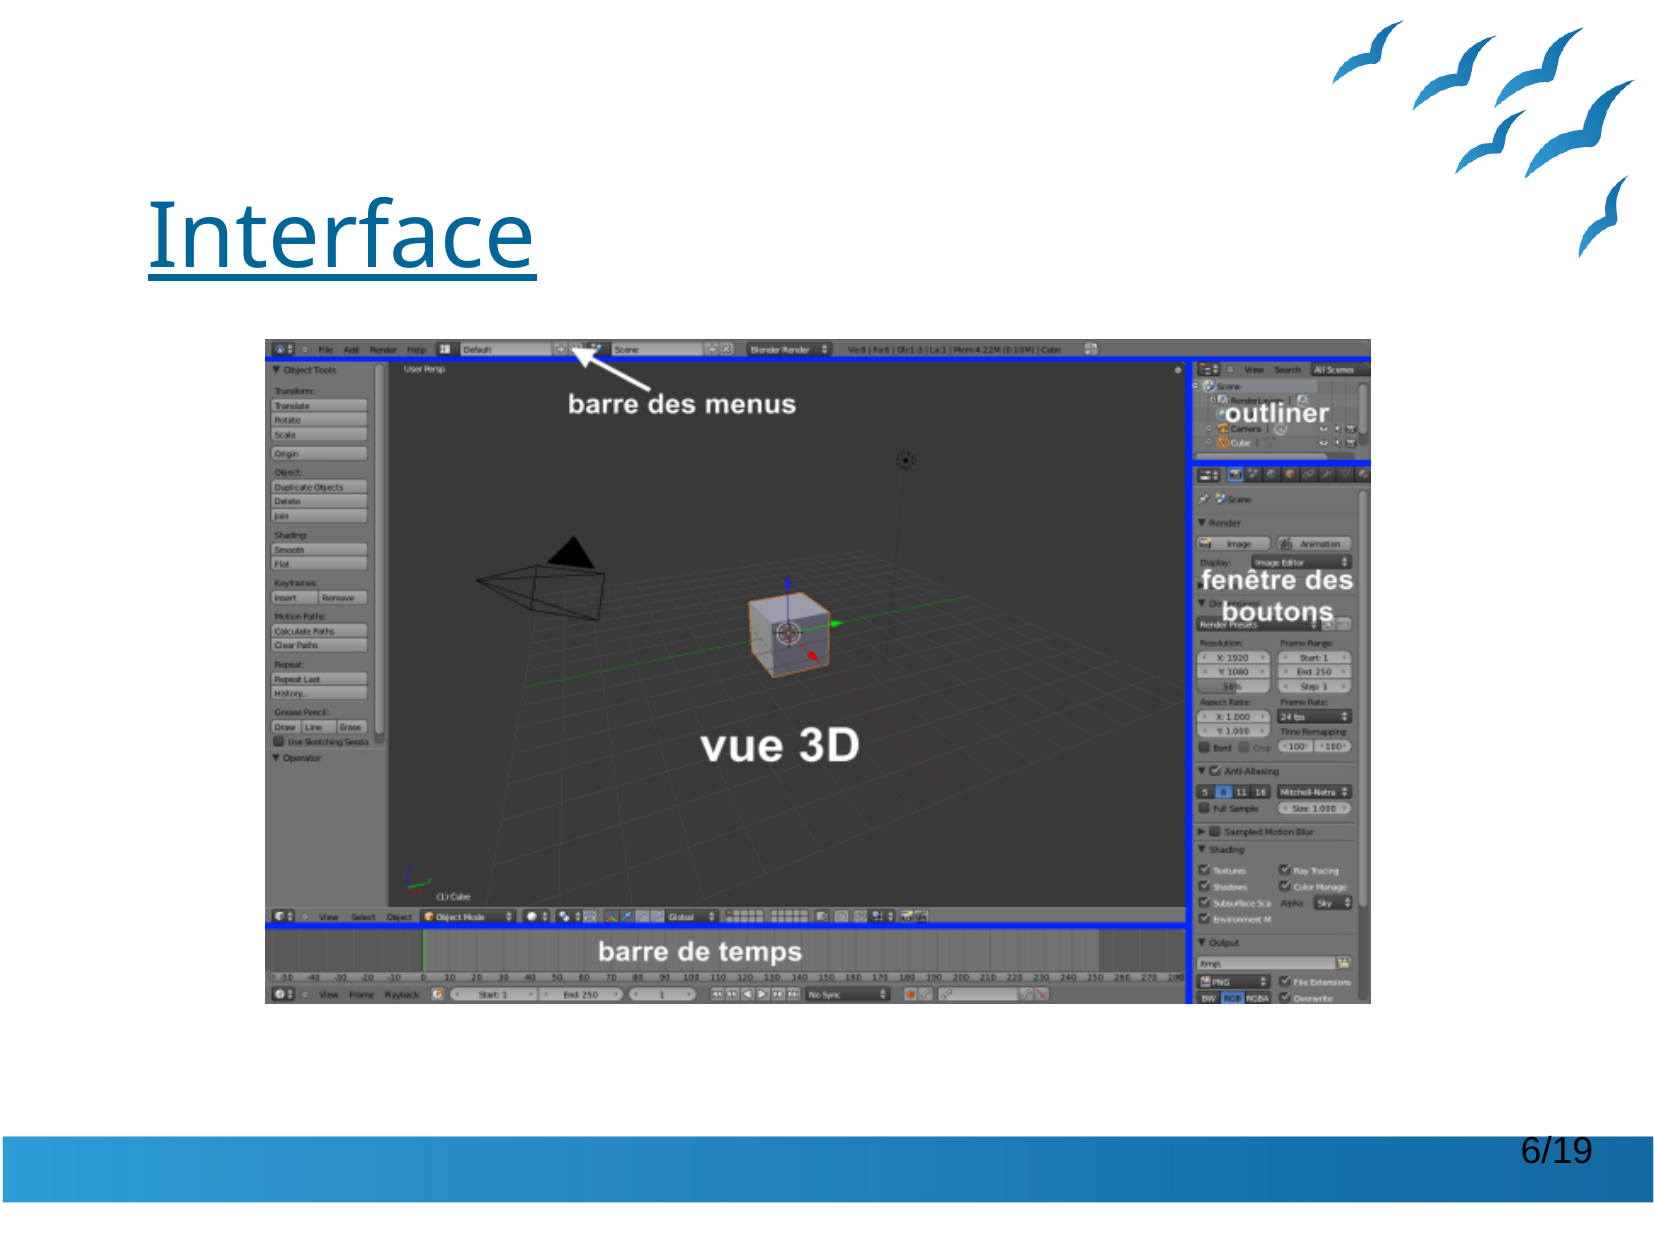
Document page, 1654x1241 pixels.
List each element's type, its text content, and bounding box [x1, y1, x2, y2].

title Interface [147, 173, 1506, 290]
picture [0, 0, 1654, 1241]
text_box <numéro>/19 [1505, 1122, 1654, 1193]
